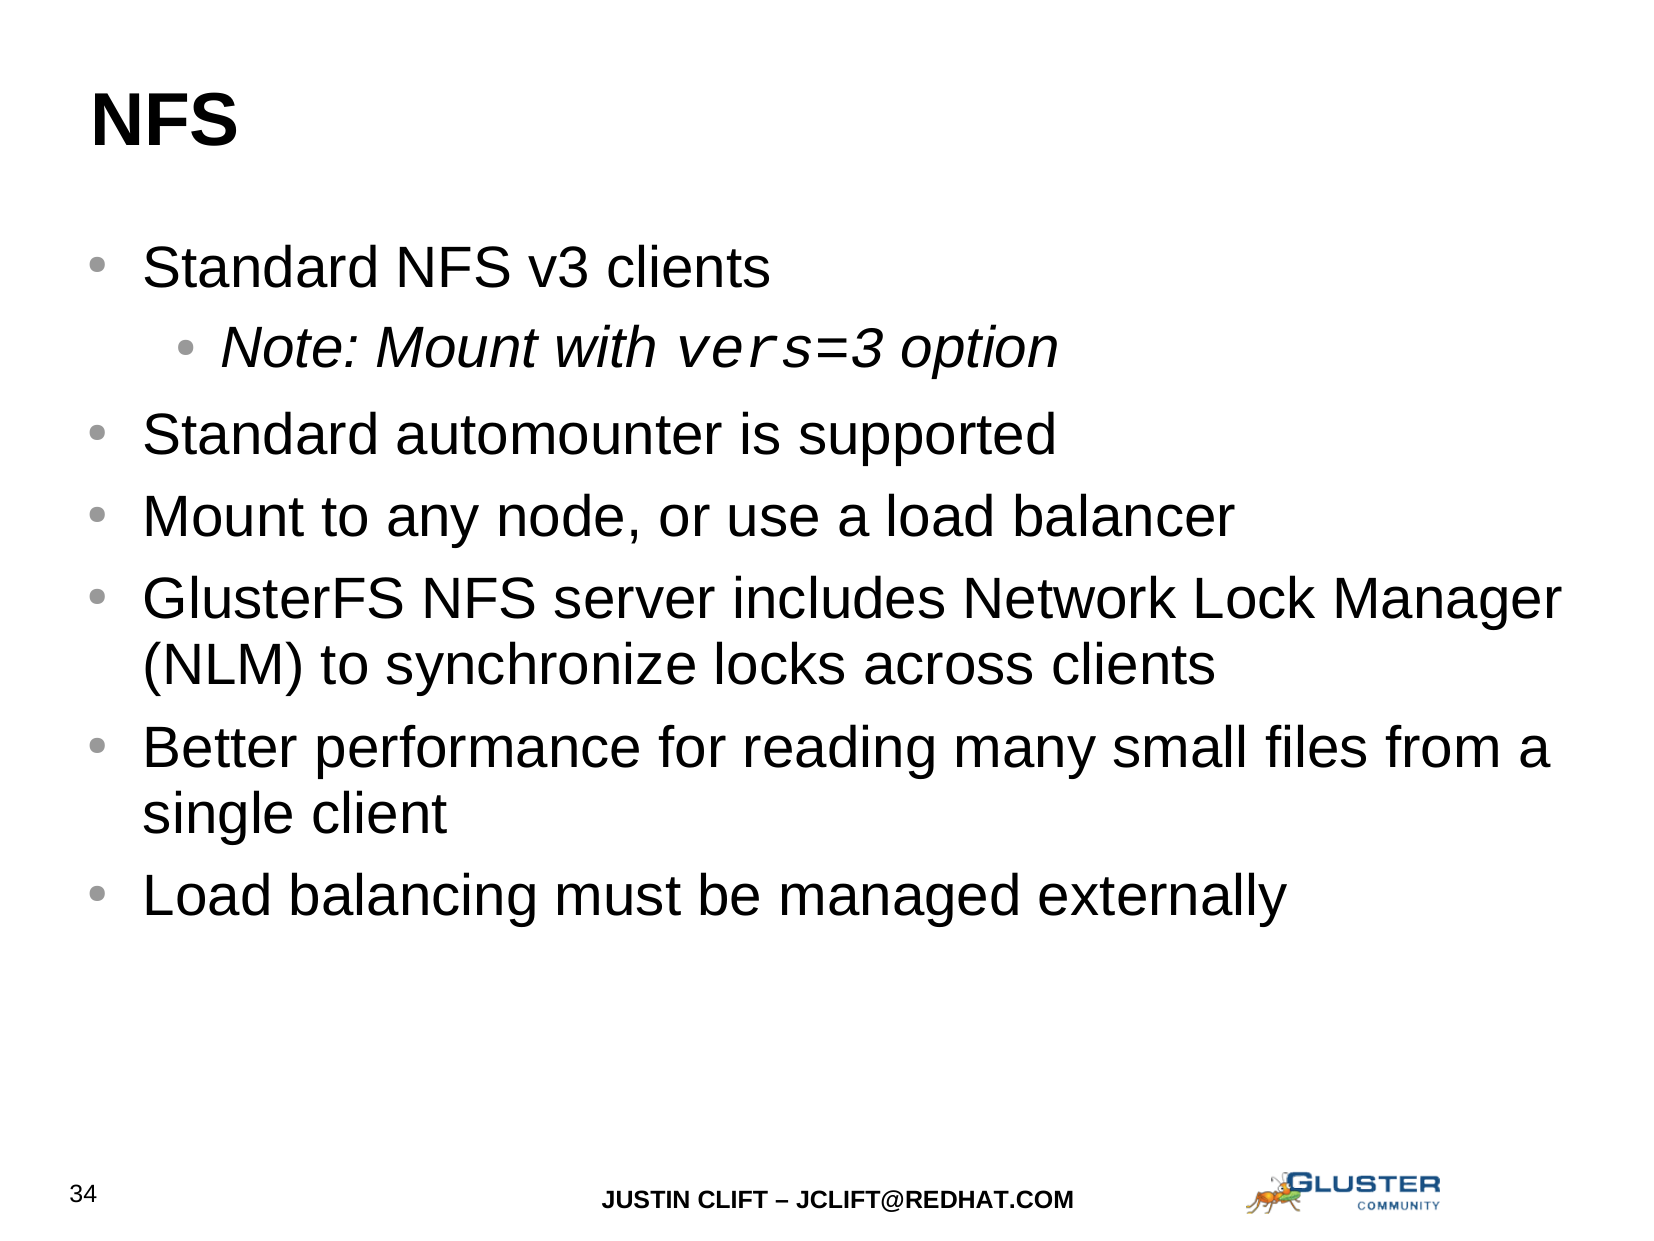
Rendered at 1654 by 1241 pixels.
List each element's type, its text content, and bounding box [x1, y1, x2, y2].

picture [1246, 1170, 1440, 1215]
list Standard NFS v3 clients Note: Mount with vers=3 option Standard automounter is supported Mount to any node, or use a load balancer GlusterFS NFS server includes Network Lock Manager (NLM) to synchronize locks across clients Better performance for reading many small files from a single client Load balancing must be managed externally [86, 232, 1576, 1111]
title NFS [90, 15, 1579, 223]
